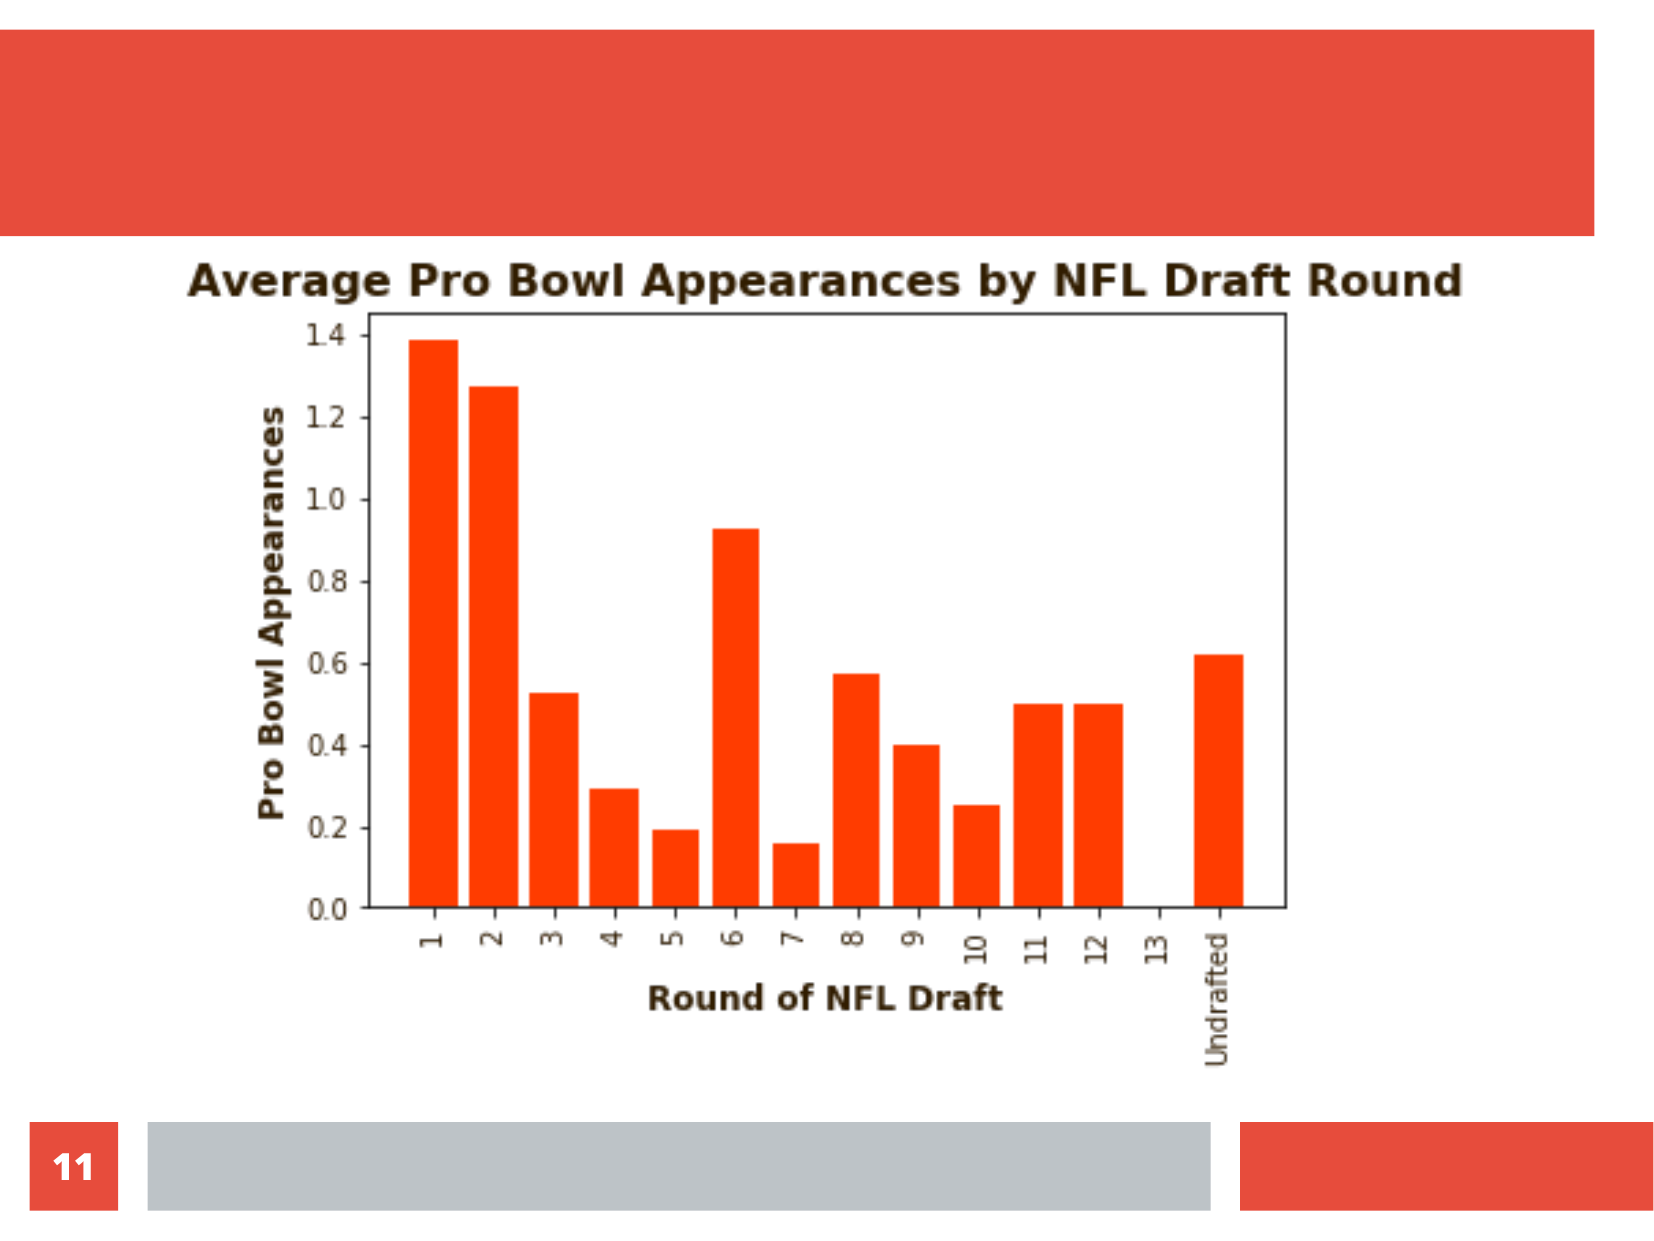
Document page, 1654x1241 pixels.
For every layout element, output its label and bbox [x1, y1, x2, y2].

picture [169, 245, 1485, 1085]
